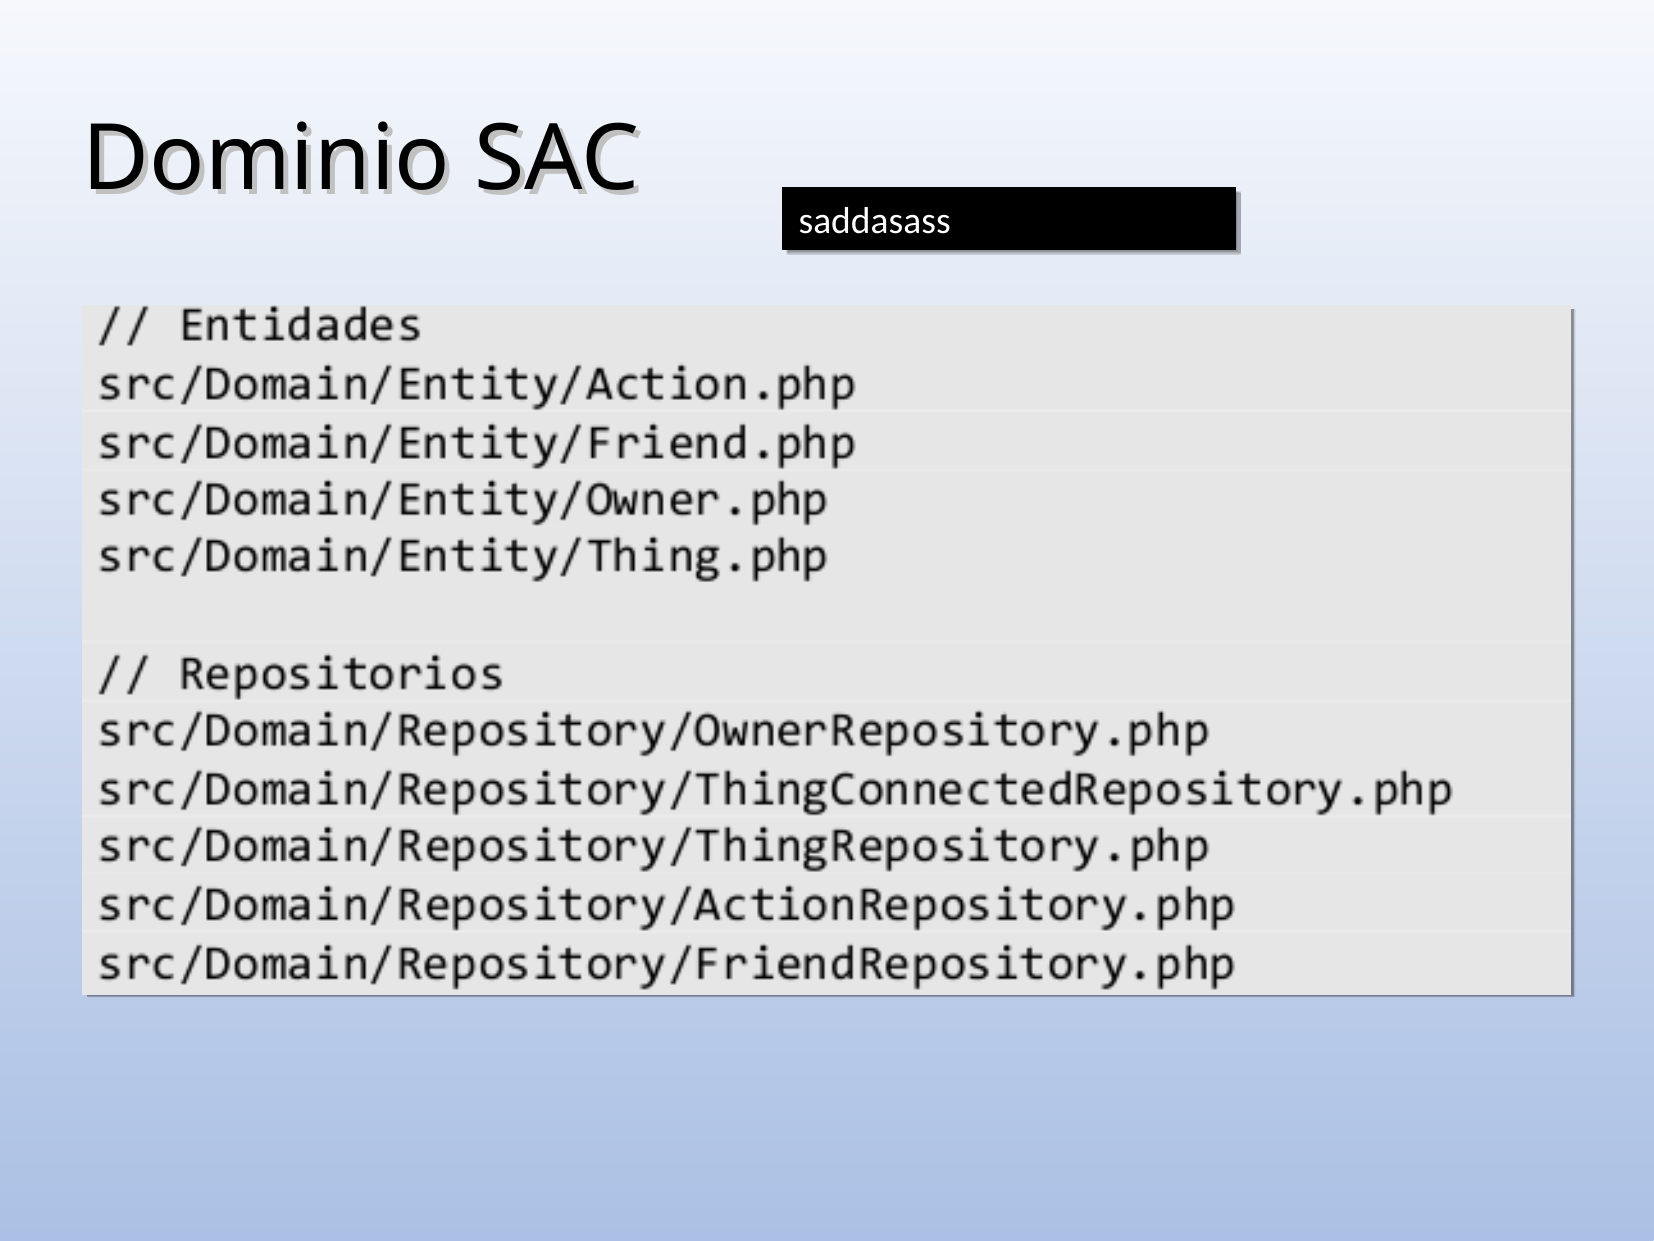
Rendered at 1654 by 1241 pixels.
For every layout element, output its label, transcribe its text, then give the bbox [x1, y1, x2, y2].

text_box saddasass [783, 188, 1236, 249]
picture [82, 305, 1571, 995]
title Dominio SAC [82, 97, 1571, 209]
